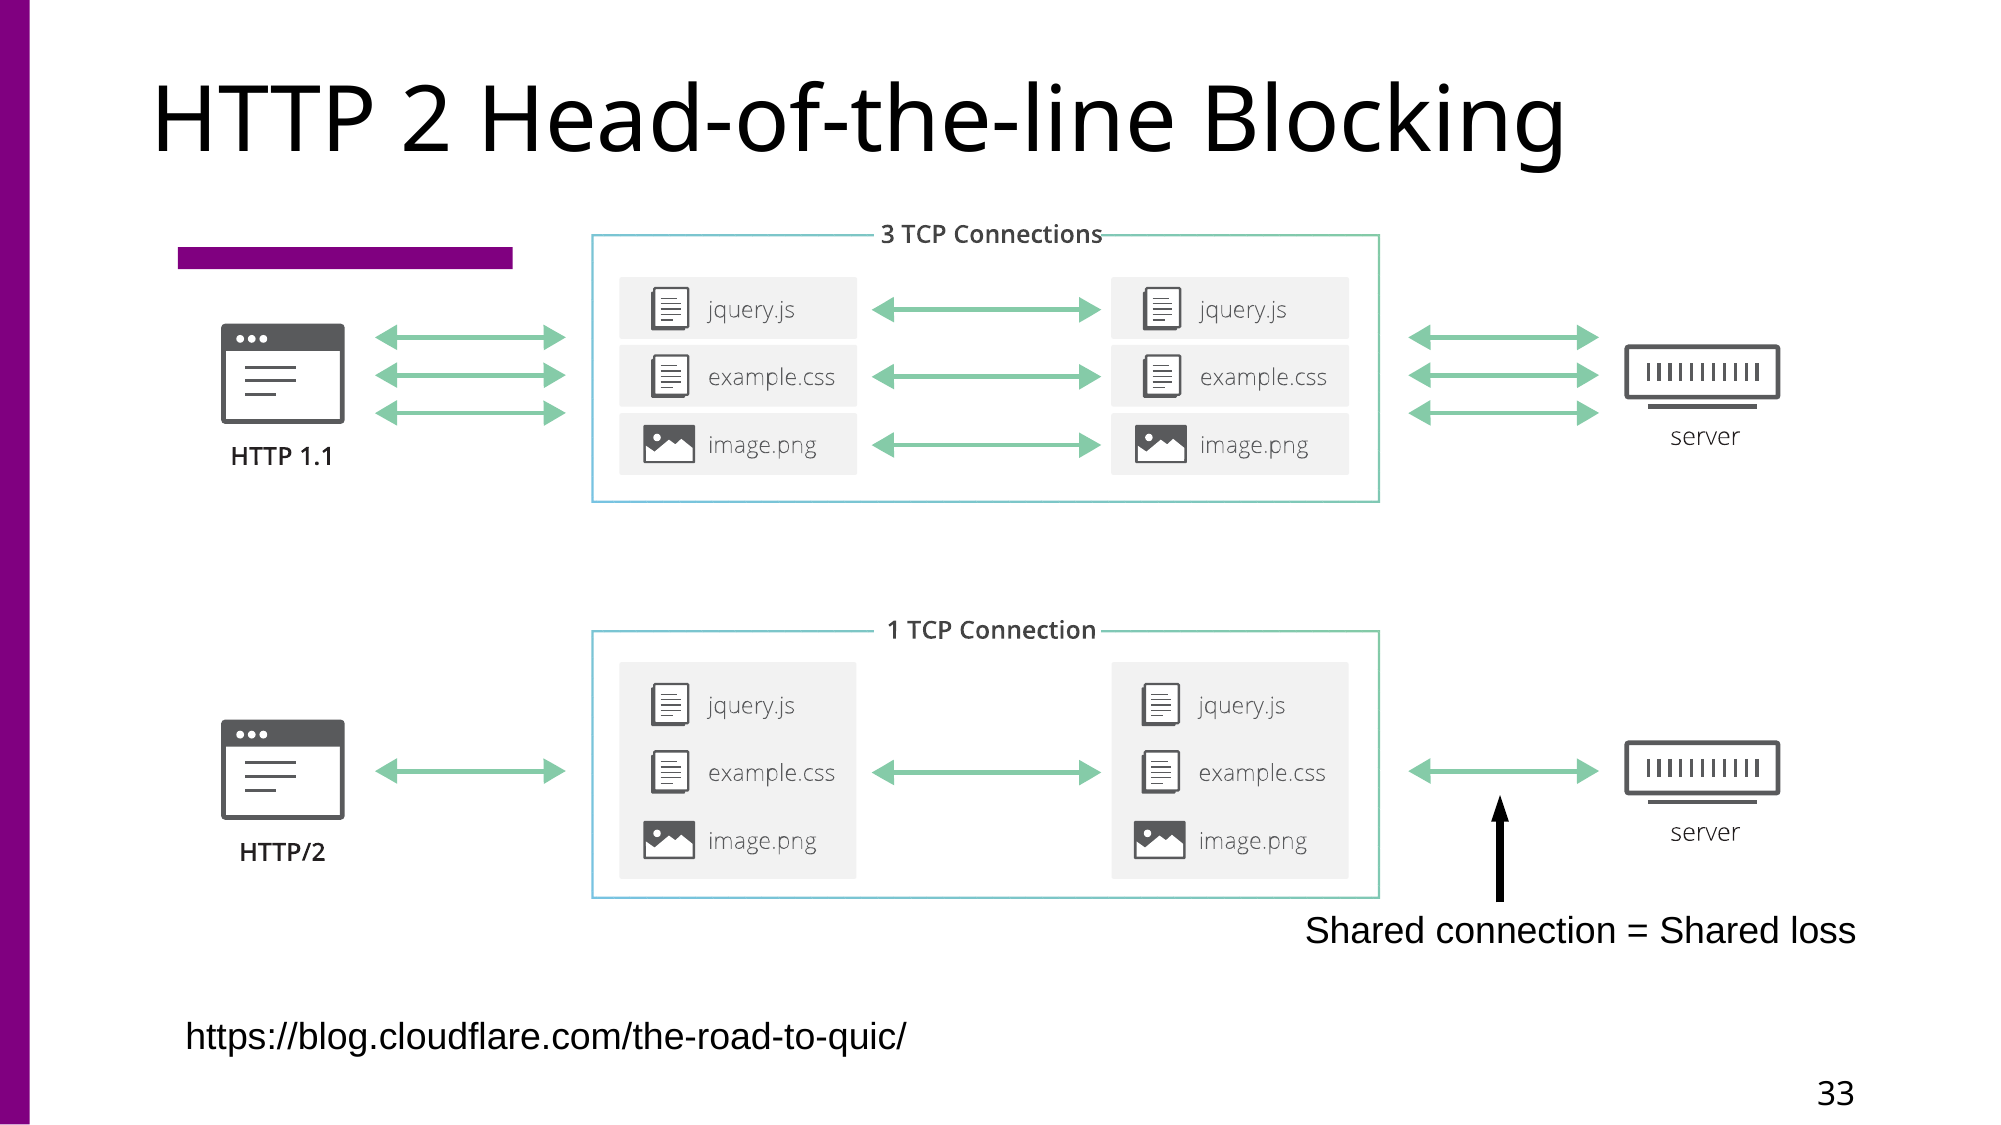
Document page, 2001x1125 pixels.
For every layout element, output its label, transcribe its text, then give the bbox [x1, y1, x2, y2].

title HTTP 2 Head-of-the-line Blocking [99, 29, 1801, 201]
text_box https://blog.cloudflare.com/the-road-to-quic/ [170, 1008, 1591, 1066]
text_box Shared connection = Shared loss [1290, 902, 1966, 1044]
picture [218, 221, 1783, 903]
